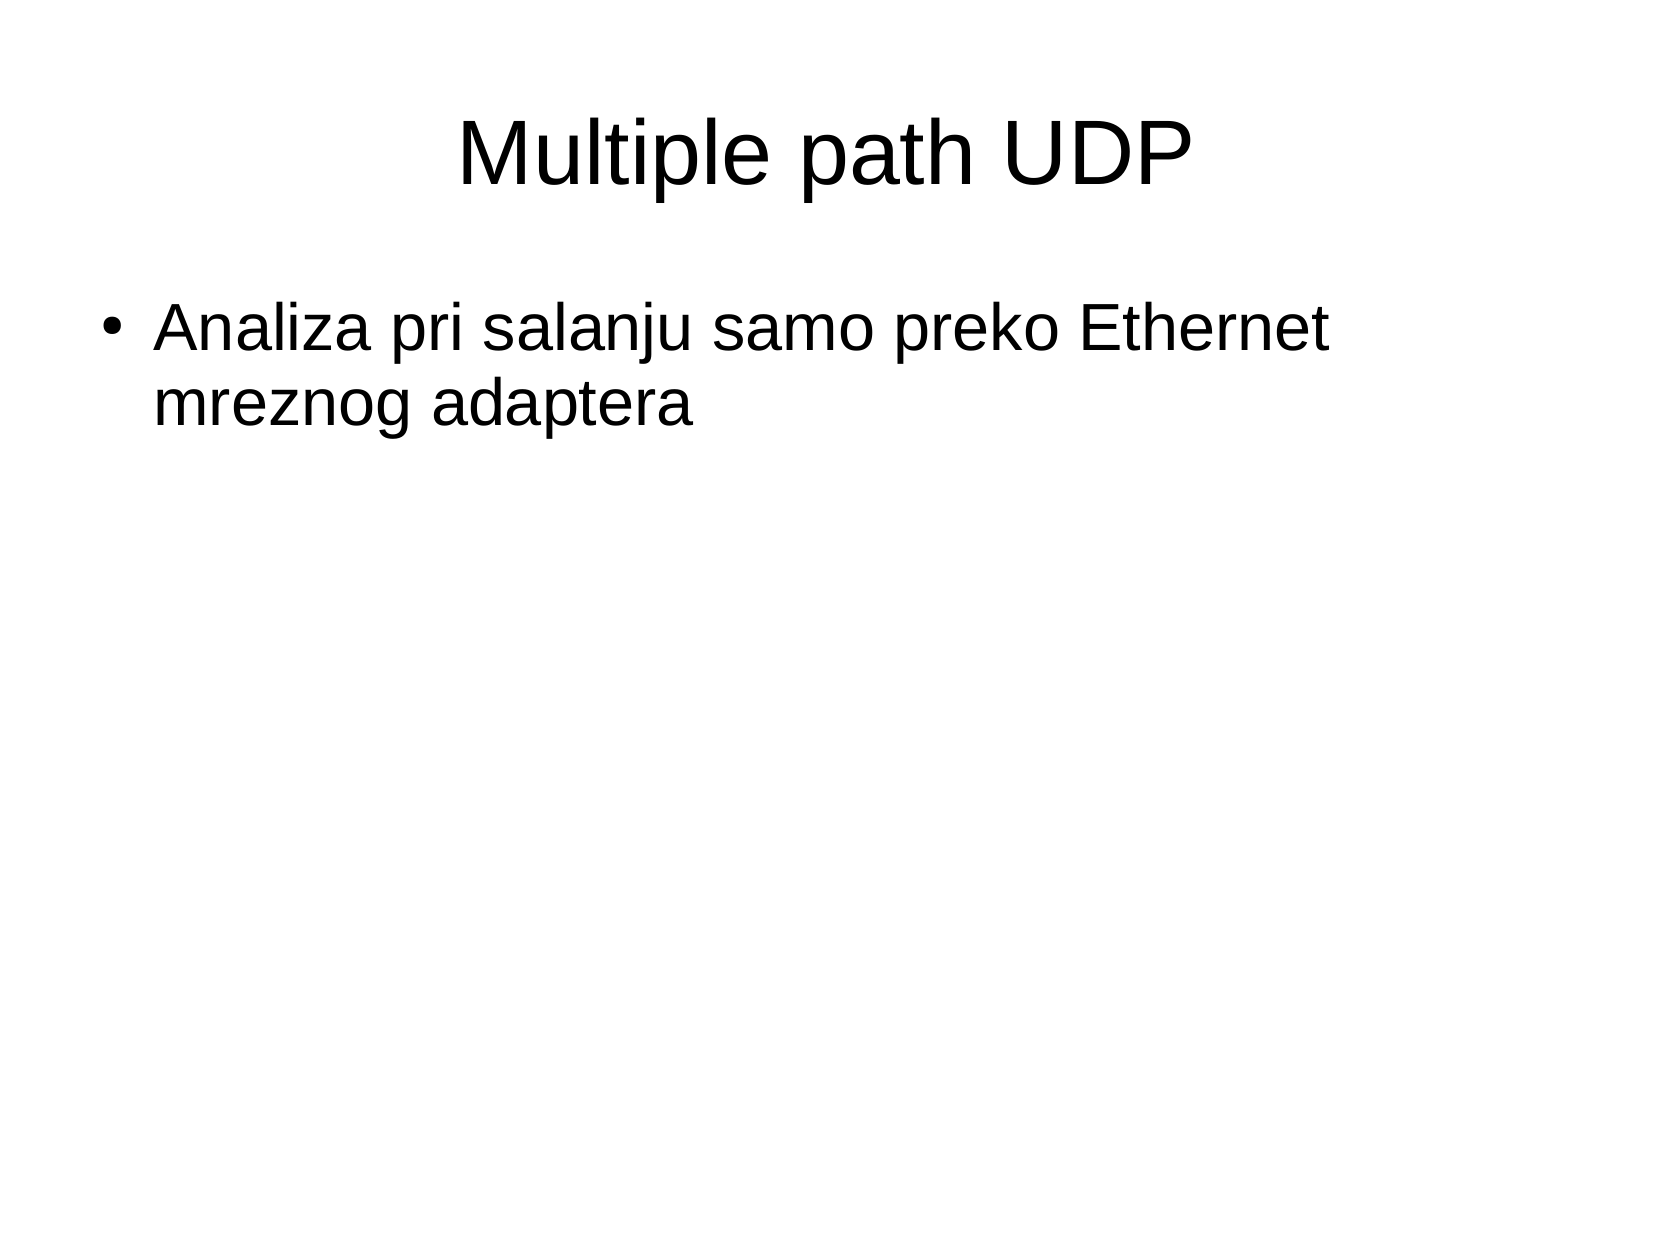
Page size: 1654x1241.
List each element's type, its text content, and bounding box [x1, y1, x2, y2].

list Analiza pri salanju samo preko Ethernet mreznog adaptera [82, 290, 1571, 1010]
title Multiple path UDP [82, 49, 1571, 257]
